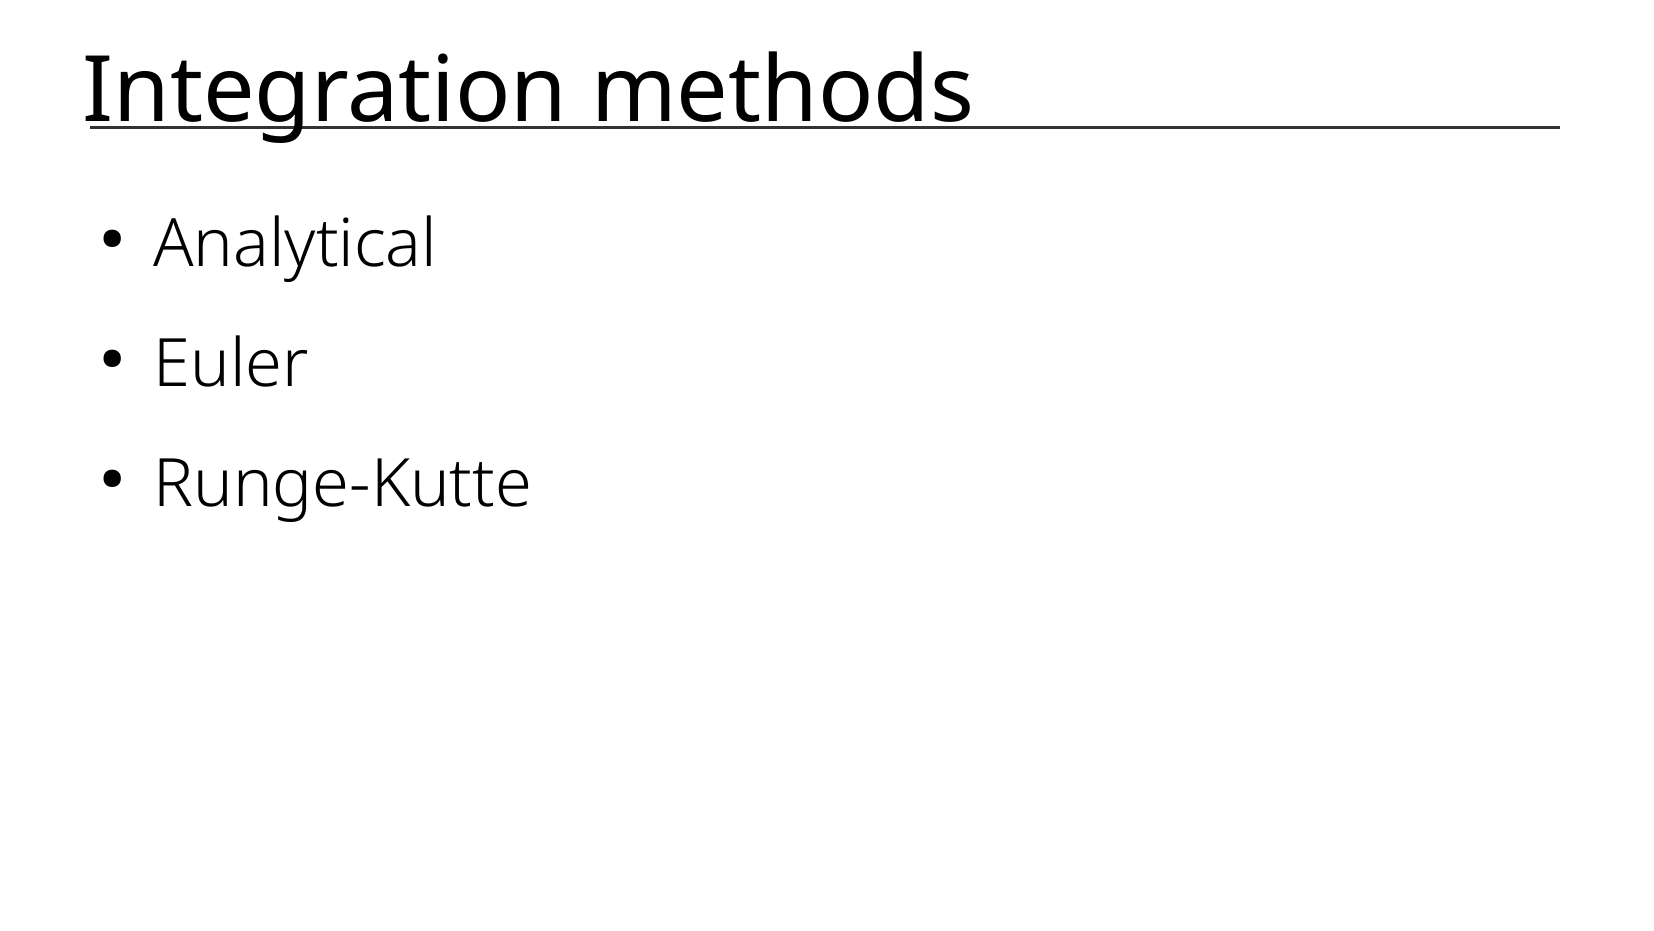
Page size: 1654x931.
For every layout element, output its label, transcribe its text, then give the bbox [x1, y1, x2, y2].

list Analytical Euler Runge-Kutte [82, 195, 1571, 811]
title Integration methods [82, 32, 1571, 140]
